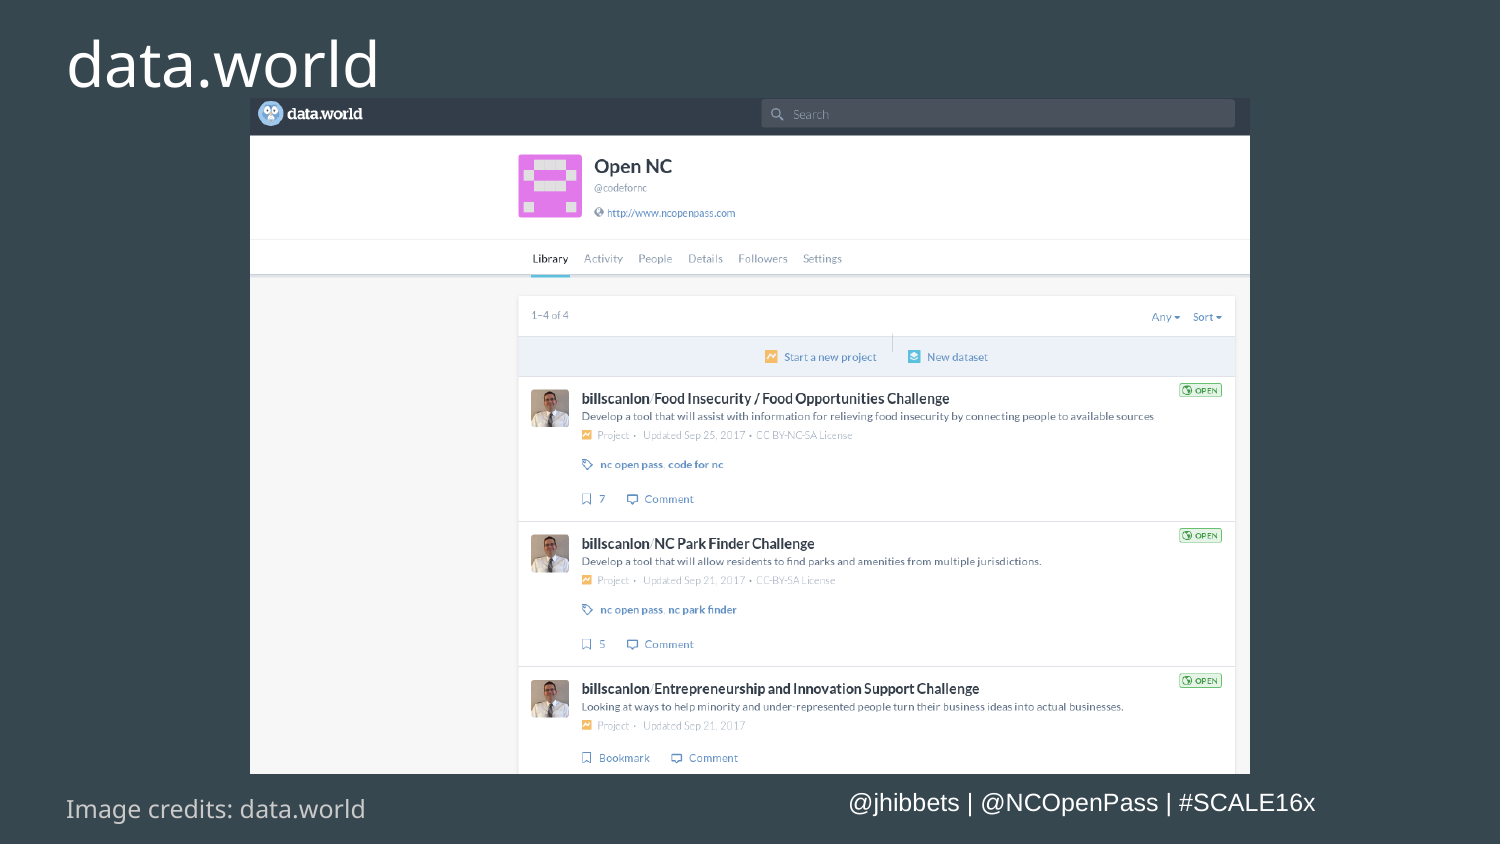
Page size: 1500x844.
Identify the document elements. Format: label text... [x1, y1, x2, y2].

picture [250, 98, 1250, 774]
title data.world [51, 10, 1449, 105]
text_box Image credits: data.world [51, 773, 1449, 837]
